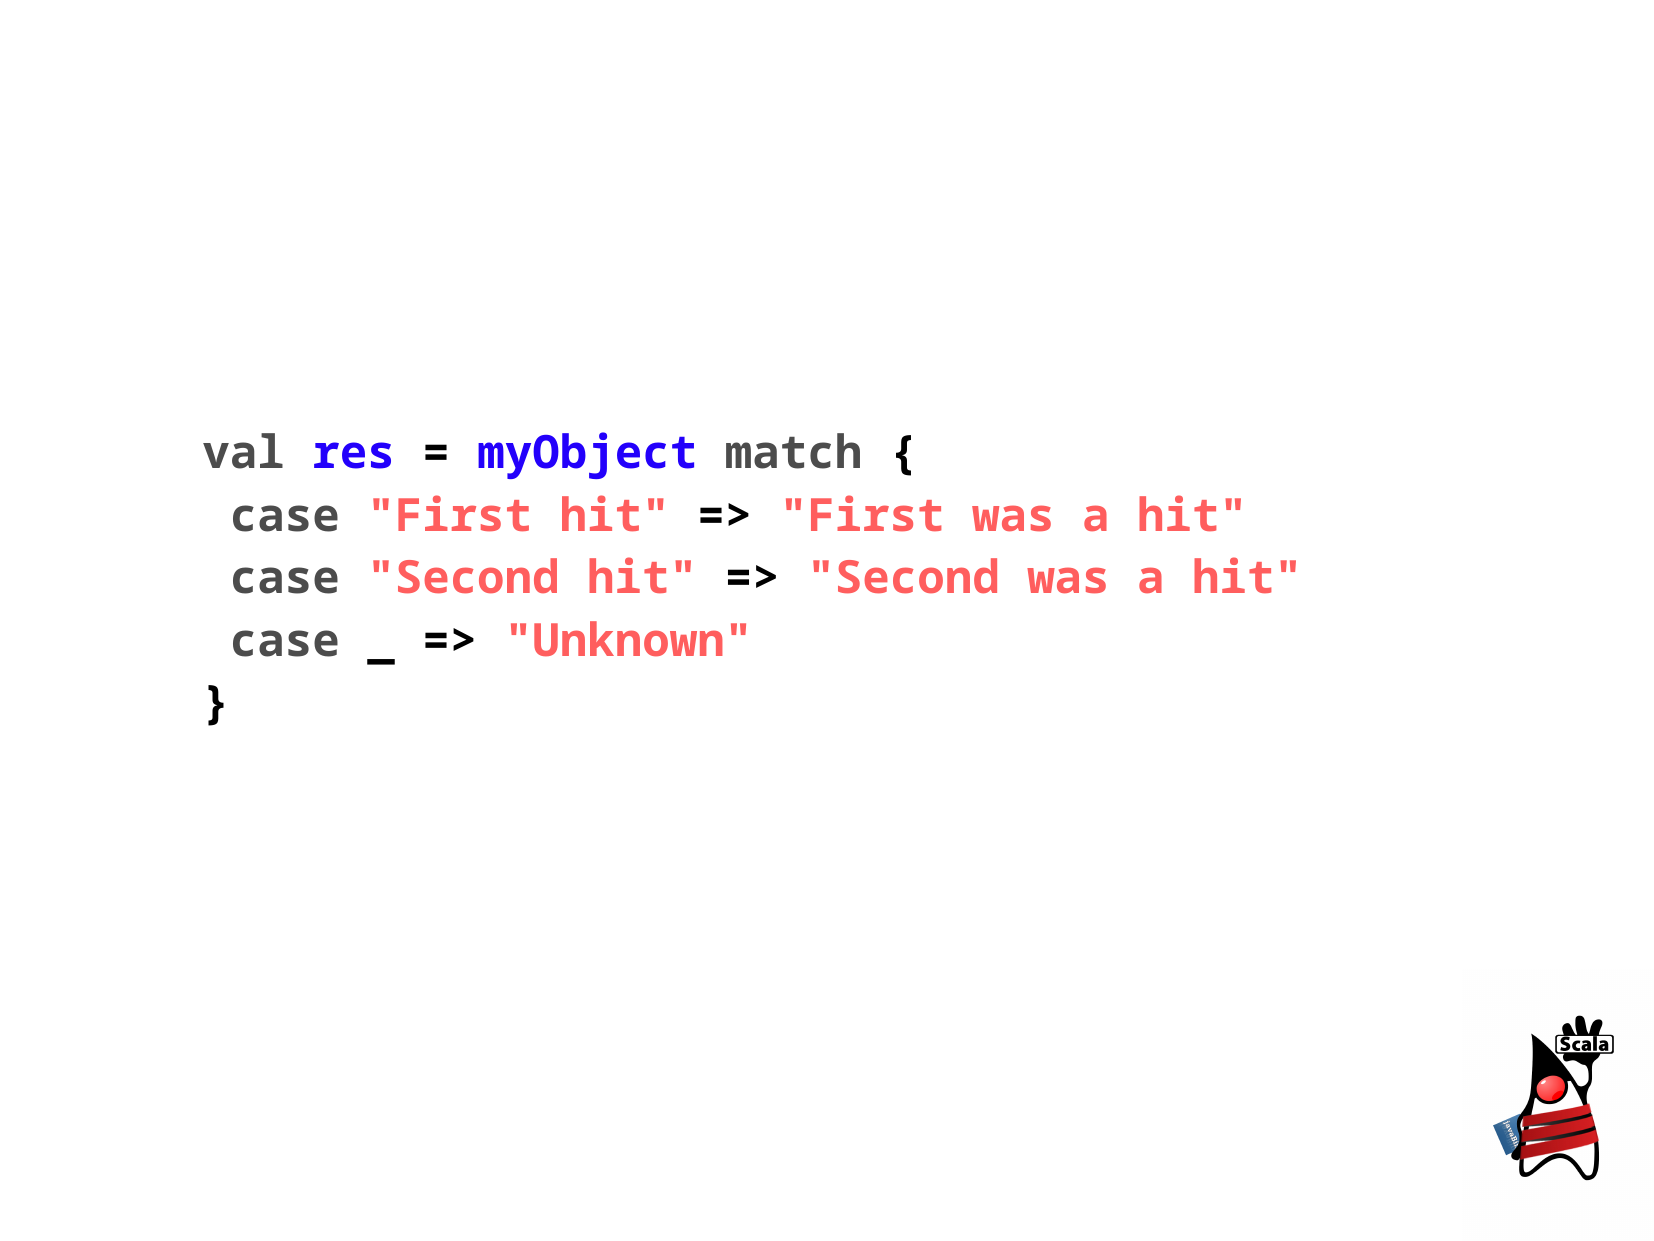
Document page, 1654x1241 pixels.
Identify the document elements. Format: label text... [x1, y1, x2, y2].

text_box val res = myObject match { case "First hit" => "First was a hit" case "Second hit" => "Second was a hit" case _ => "Unknown" } [187, 412, 1576, 694]
picture [1462, 969, 1654, 1241]
